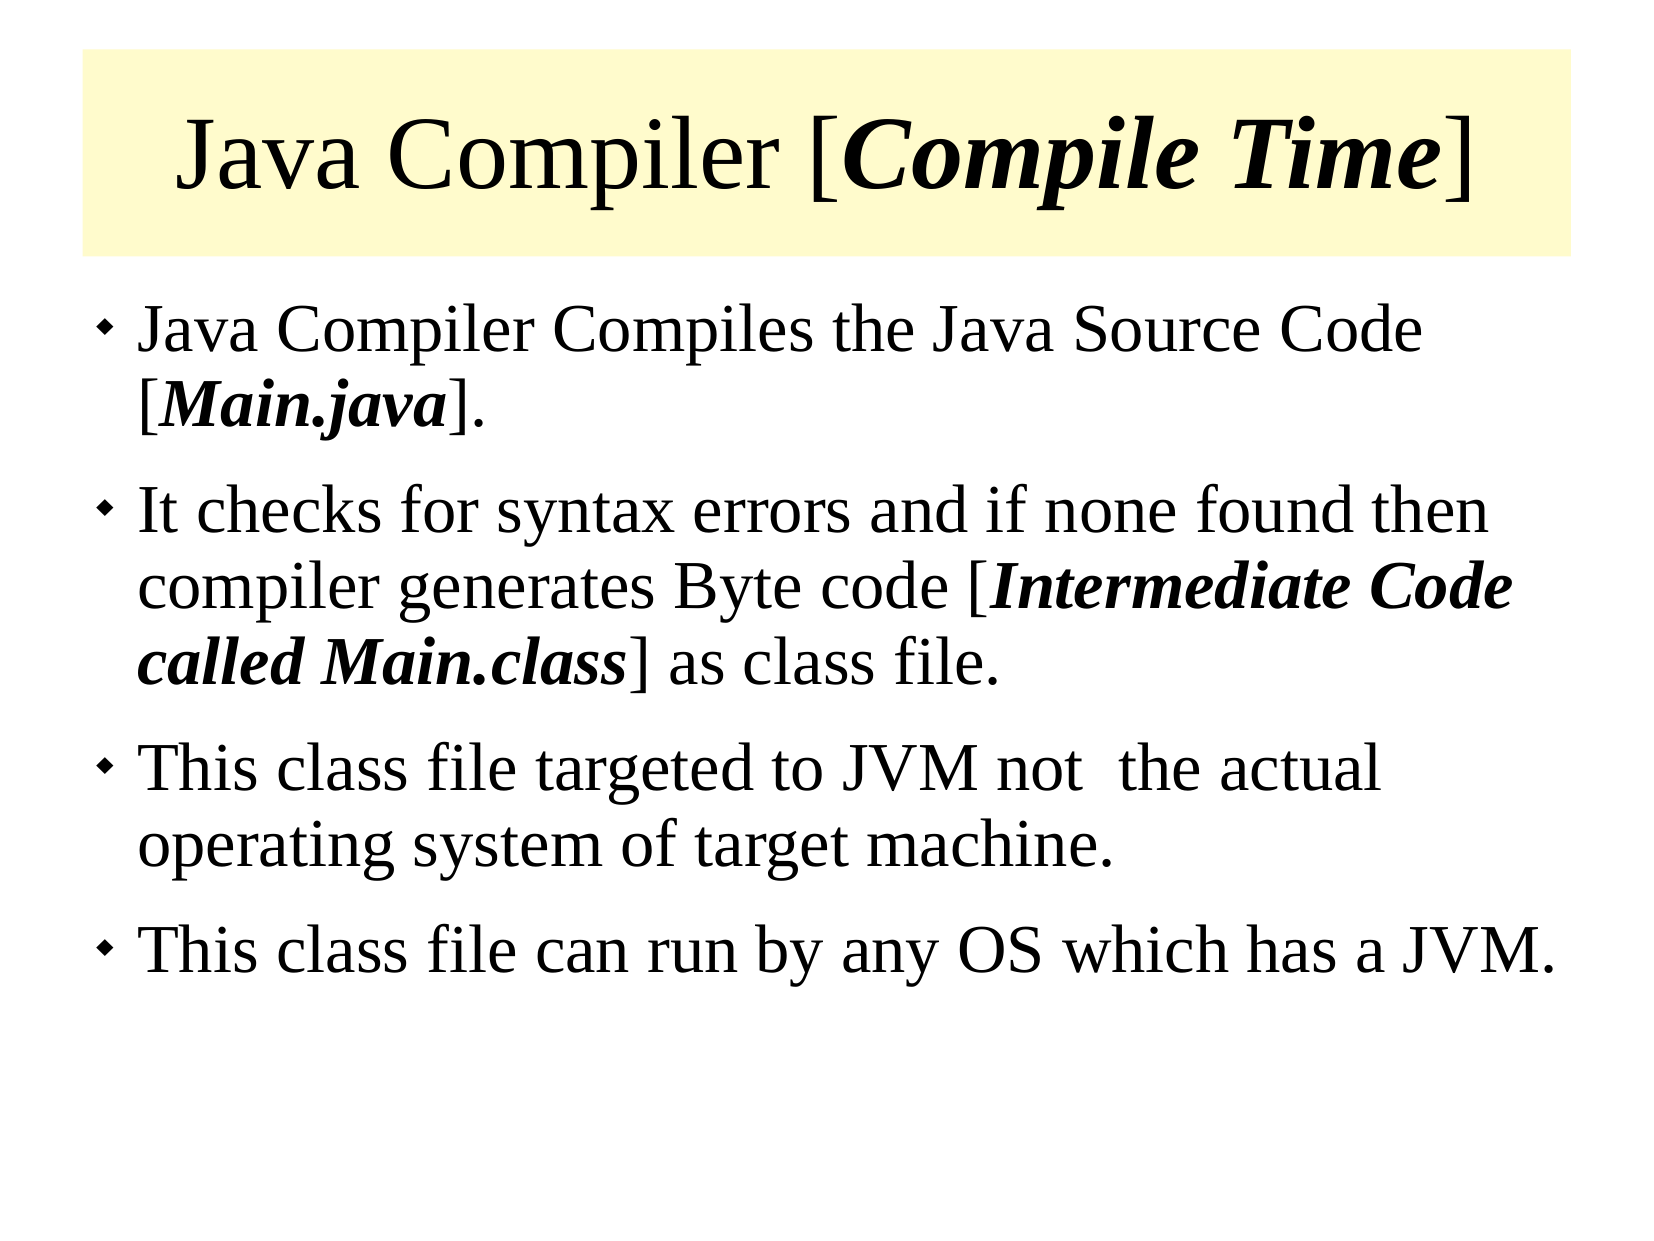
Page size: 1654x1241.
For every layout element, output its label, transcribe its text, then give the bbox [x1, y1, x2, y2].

list Java Compiler Compiles the Java Source Code [Main.java]. It checks for syntax errors and if none found then compiler generates Byte code [Intermediate Code called Main.class] as class file. This class file targeted to JVM not the actual operating system of target machine. This class file can run by any OS which has a JVM. [82, 290, 1571, 1010]
title Java Compiler [Compile Time] [82, 49, 1571, 257]
